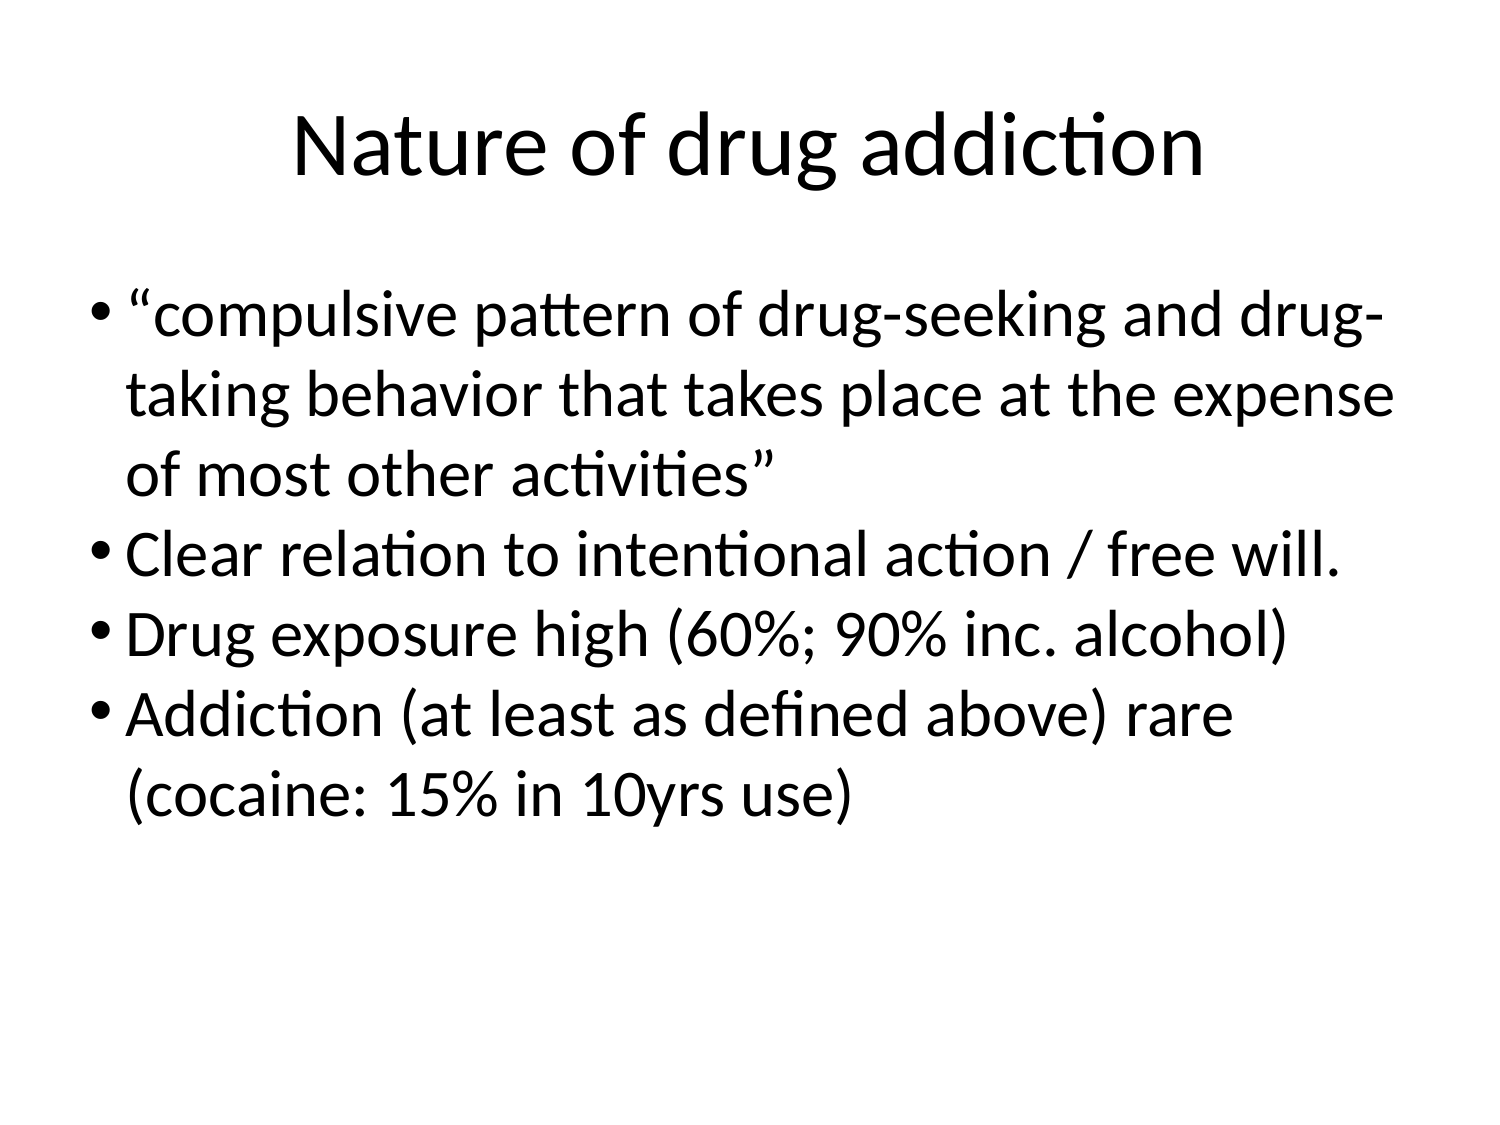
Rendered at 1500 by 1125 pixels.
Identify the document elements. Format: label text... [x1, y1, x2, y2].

text_box “compulsive pattern of drug-seeking and drug-taking behavior that takes place at the expense of most other activities” Clear relation to intentional action / free will. Drug exposure high (60%; 90% inc. alcohol) Addiction (at least as defined above) rare (cocaine: 15% in 10yrs use) [75, 262, 1425, 1005]
text_box Nature of drug addiction [75, 45, 1425, 233]
